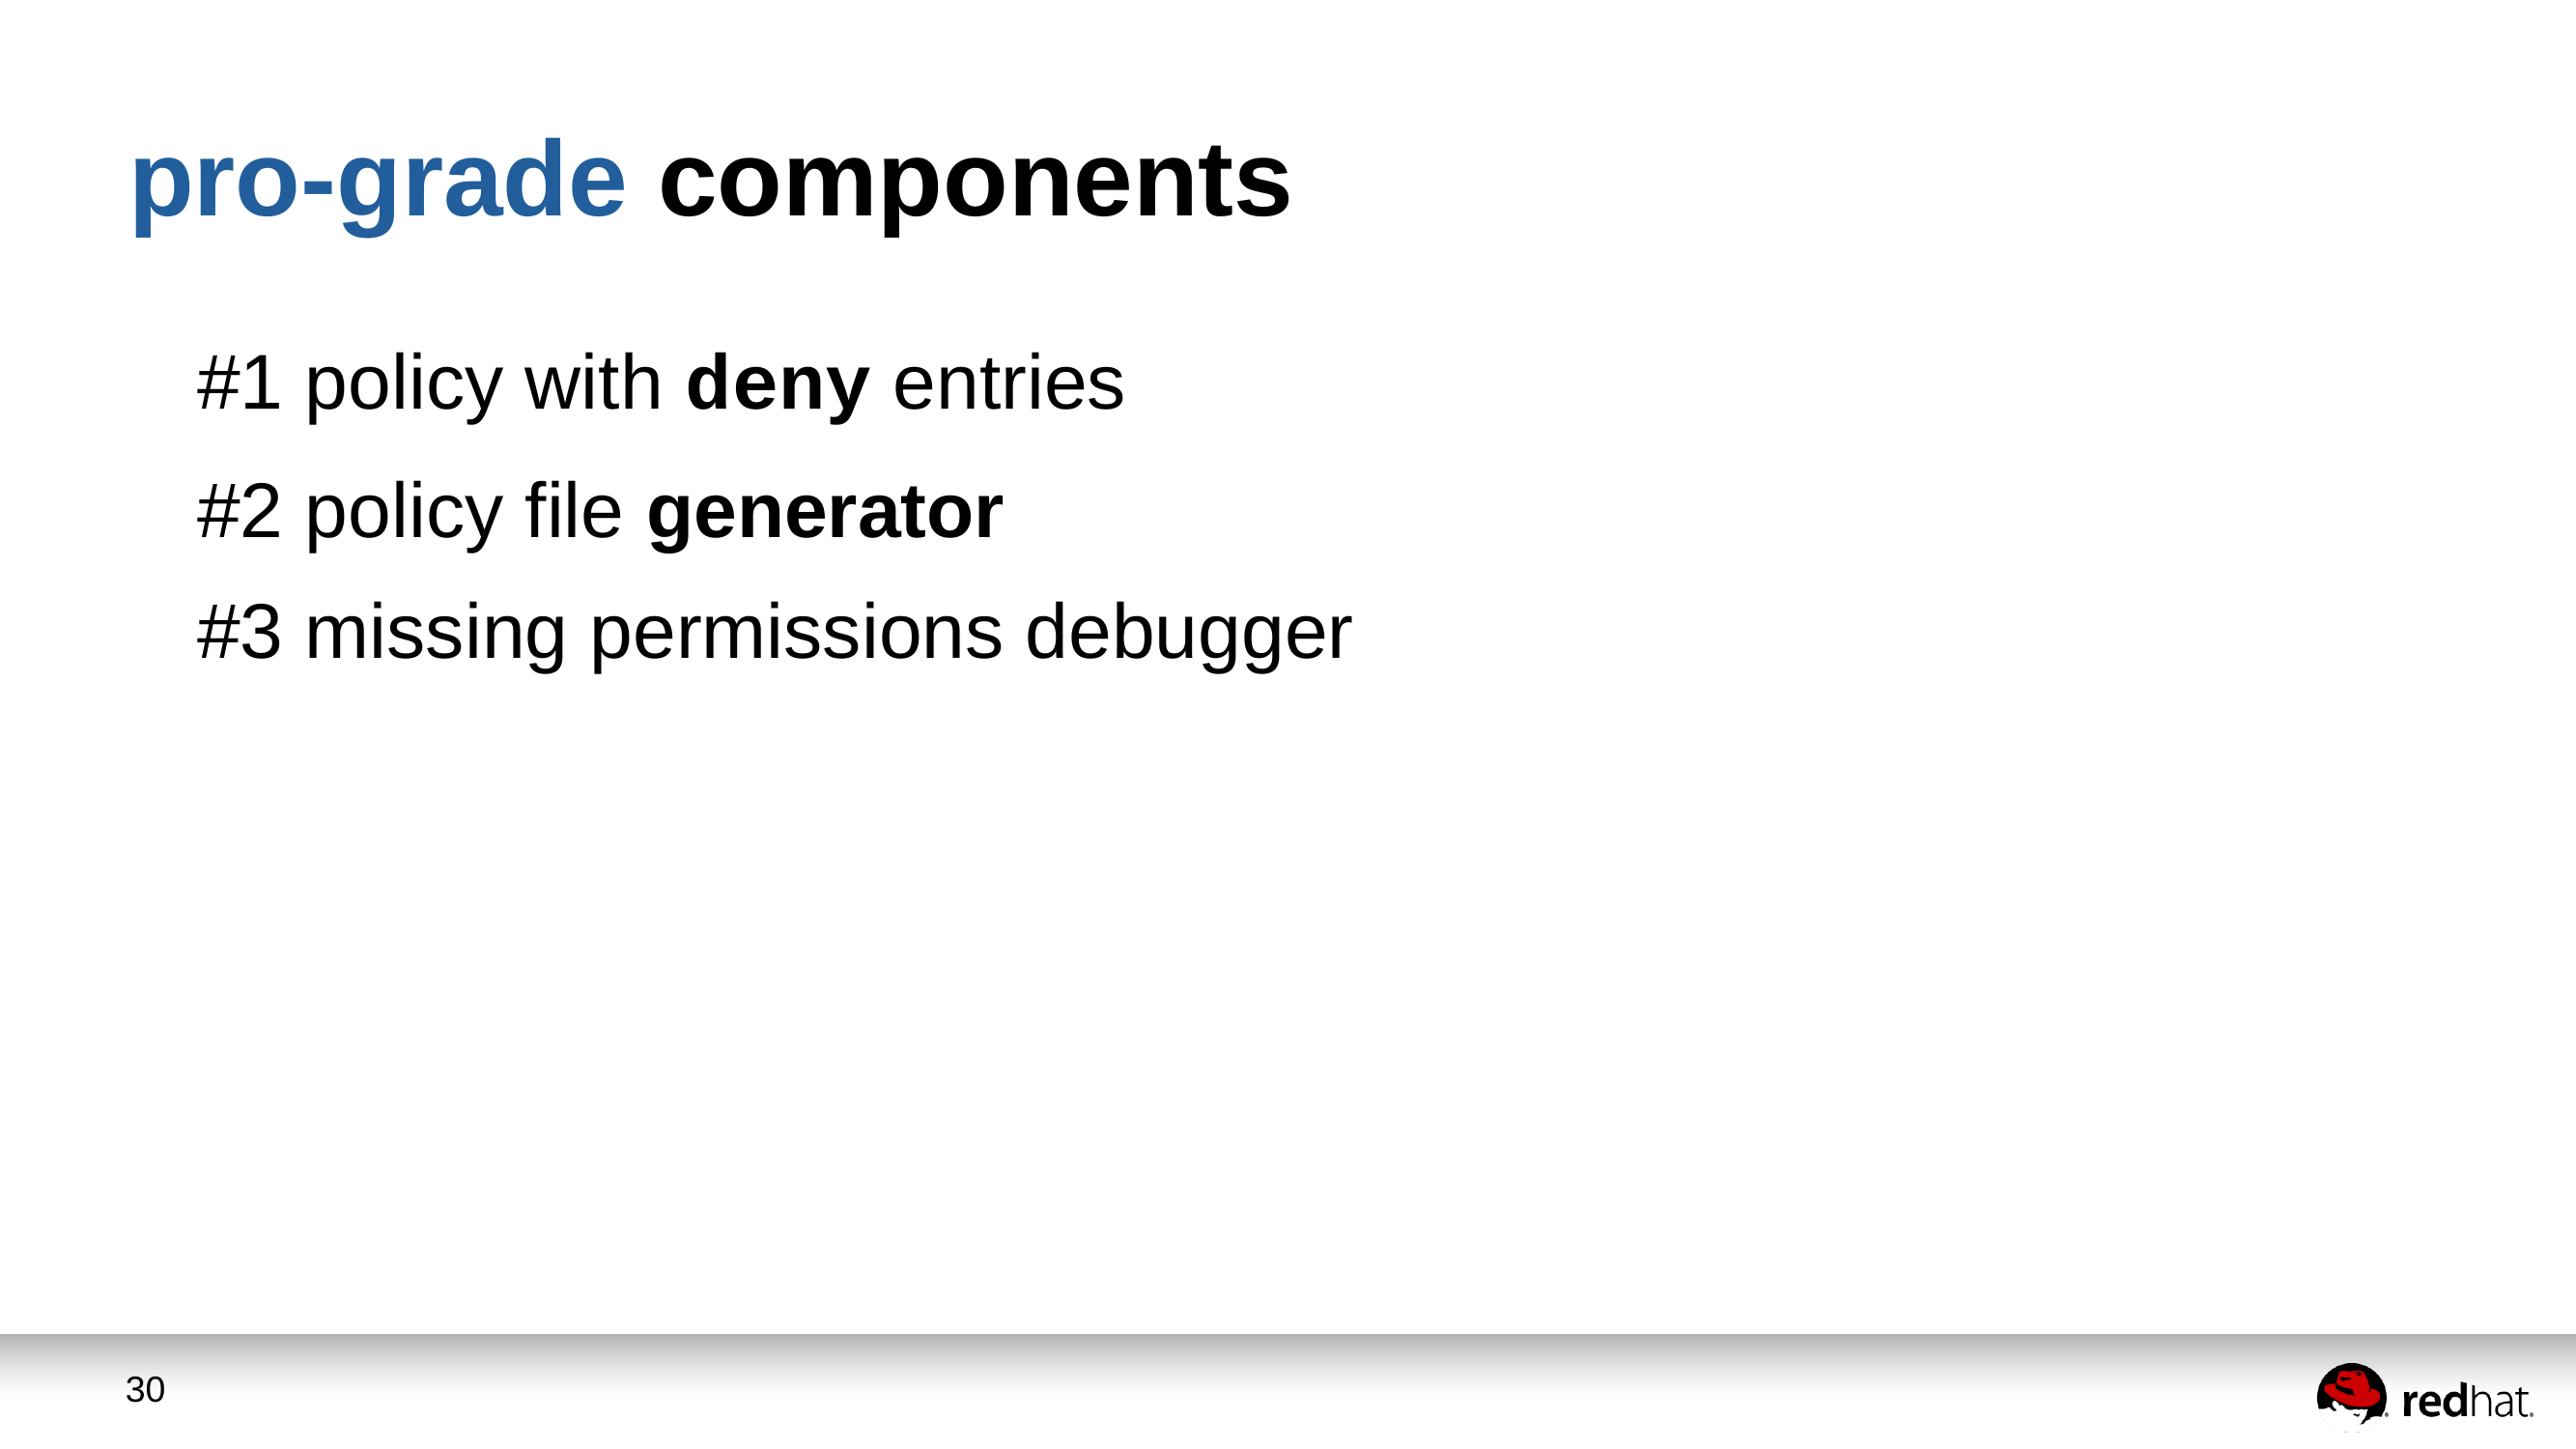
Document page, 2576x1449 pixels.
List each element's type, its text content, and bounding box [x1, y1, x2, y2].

list #1 policy with deny entries #2 policy file generator #3 missing permissions debugger [128, 338, 2448, 1179]
picture [0, 1334, 2576, 1445]
title pro-grade components [128, 57, 2448, 300]
